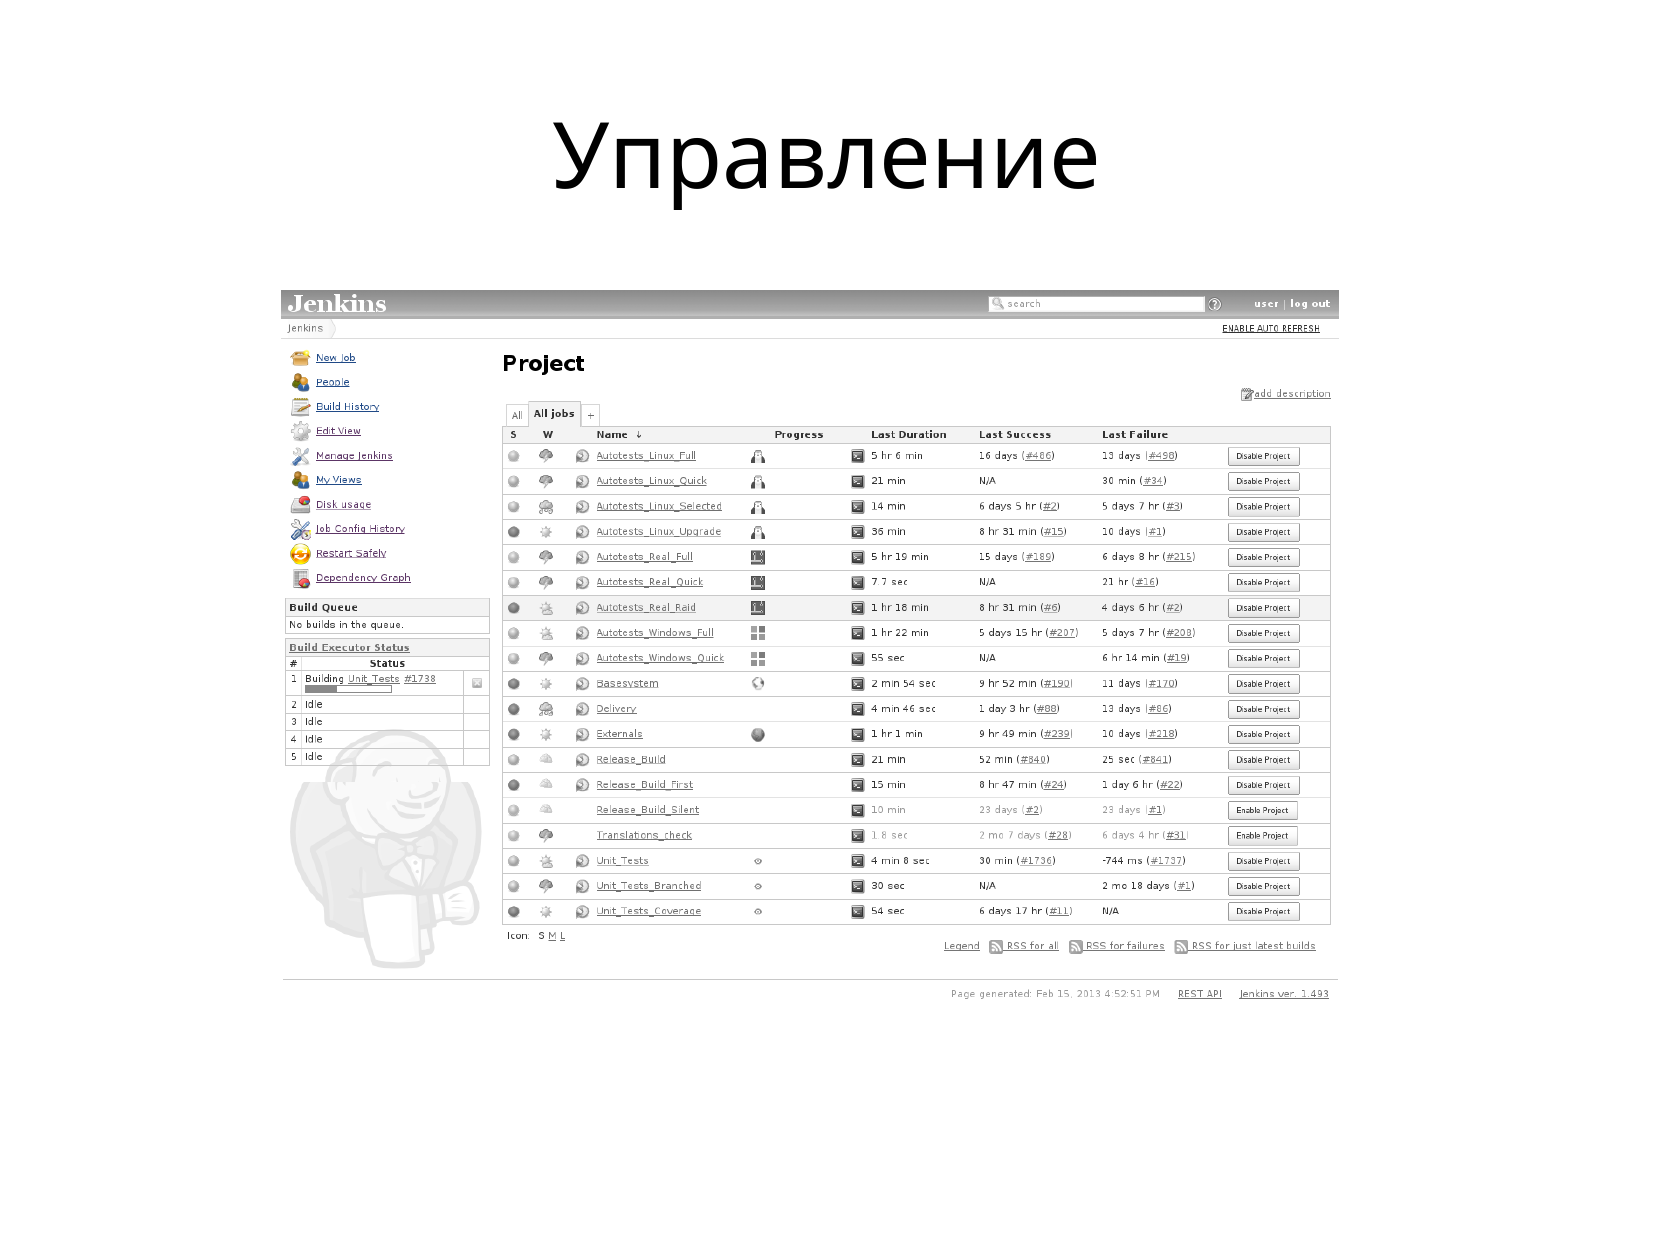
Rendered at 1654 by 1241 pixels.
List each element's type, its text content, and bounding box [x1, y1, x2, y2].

title Управление [82, 49, 1571, 257]
picture [281, 290, 1339, 1010]
